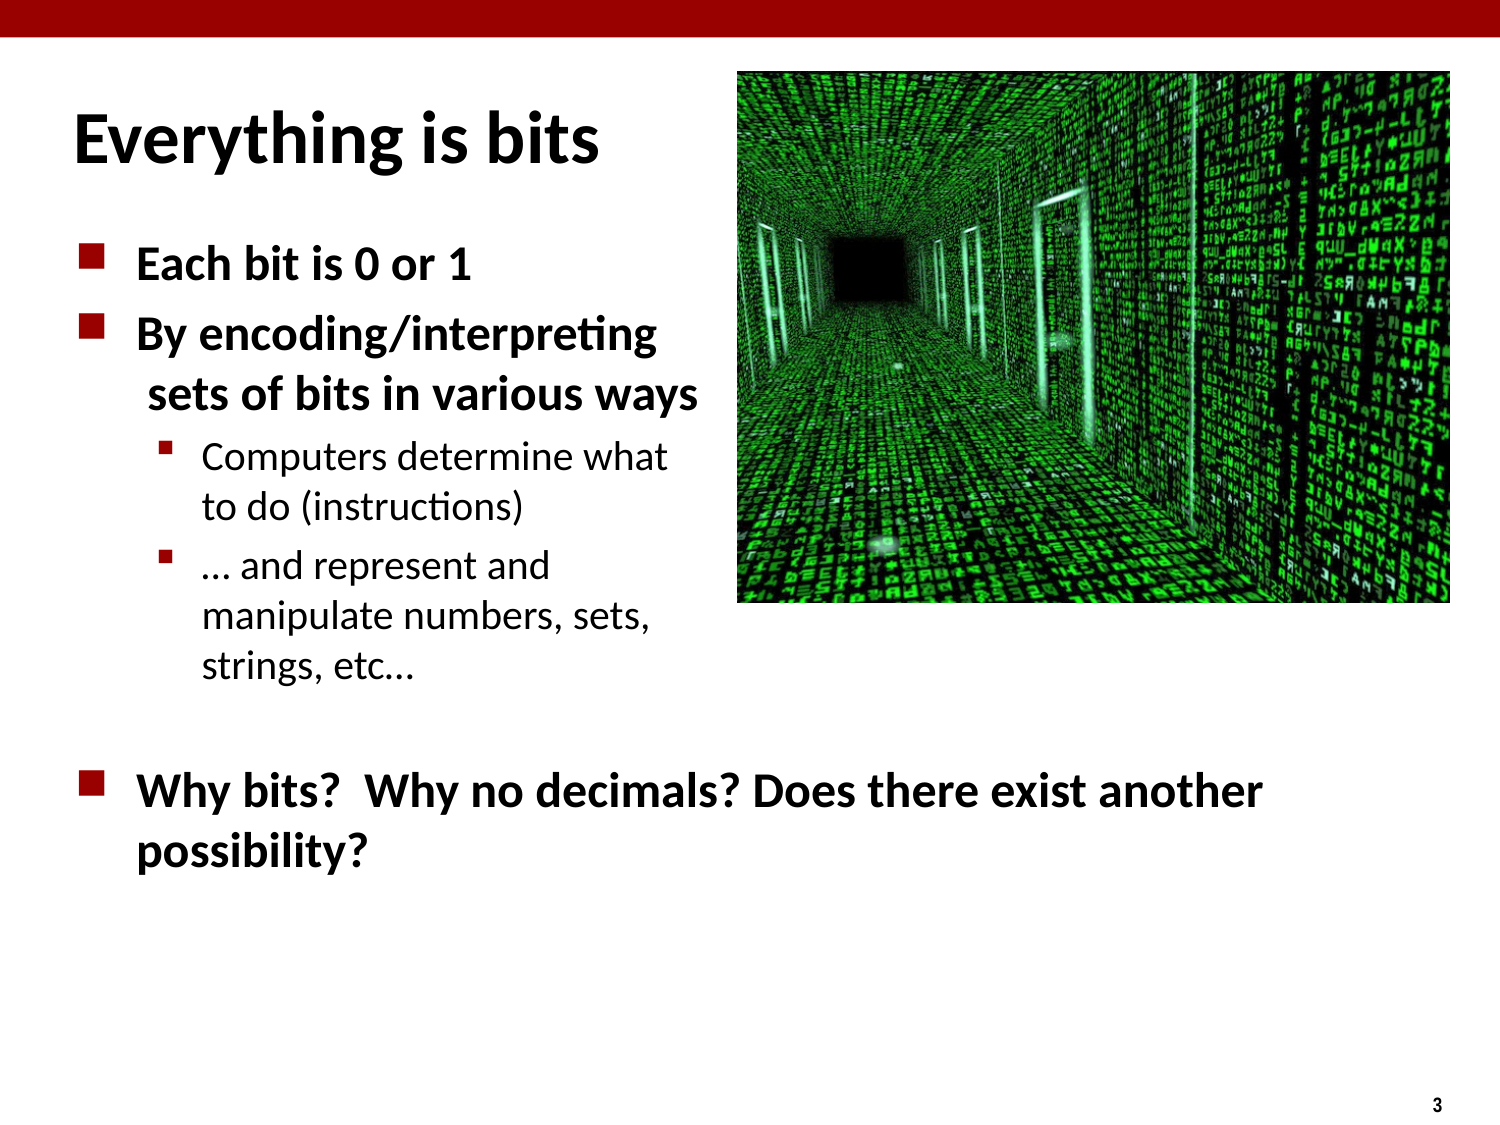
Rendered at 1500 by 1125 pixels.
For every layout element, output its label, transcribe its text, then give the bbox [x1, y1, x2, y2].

text_box Everything is bits [58, 71, 737, 197]
picture [737, 71, 1450, 603]
text_box Each bit is 0 or 1 By encoding/interpreting sets of bits in various ways Computers determine what to do (instructions) … and represent and manipulate numbers, sets, strings, etc… Why bits? Why no decimals? Does there exist another possibility? [65, 223, 1450, 1039]
